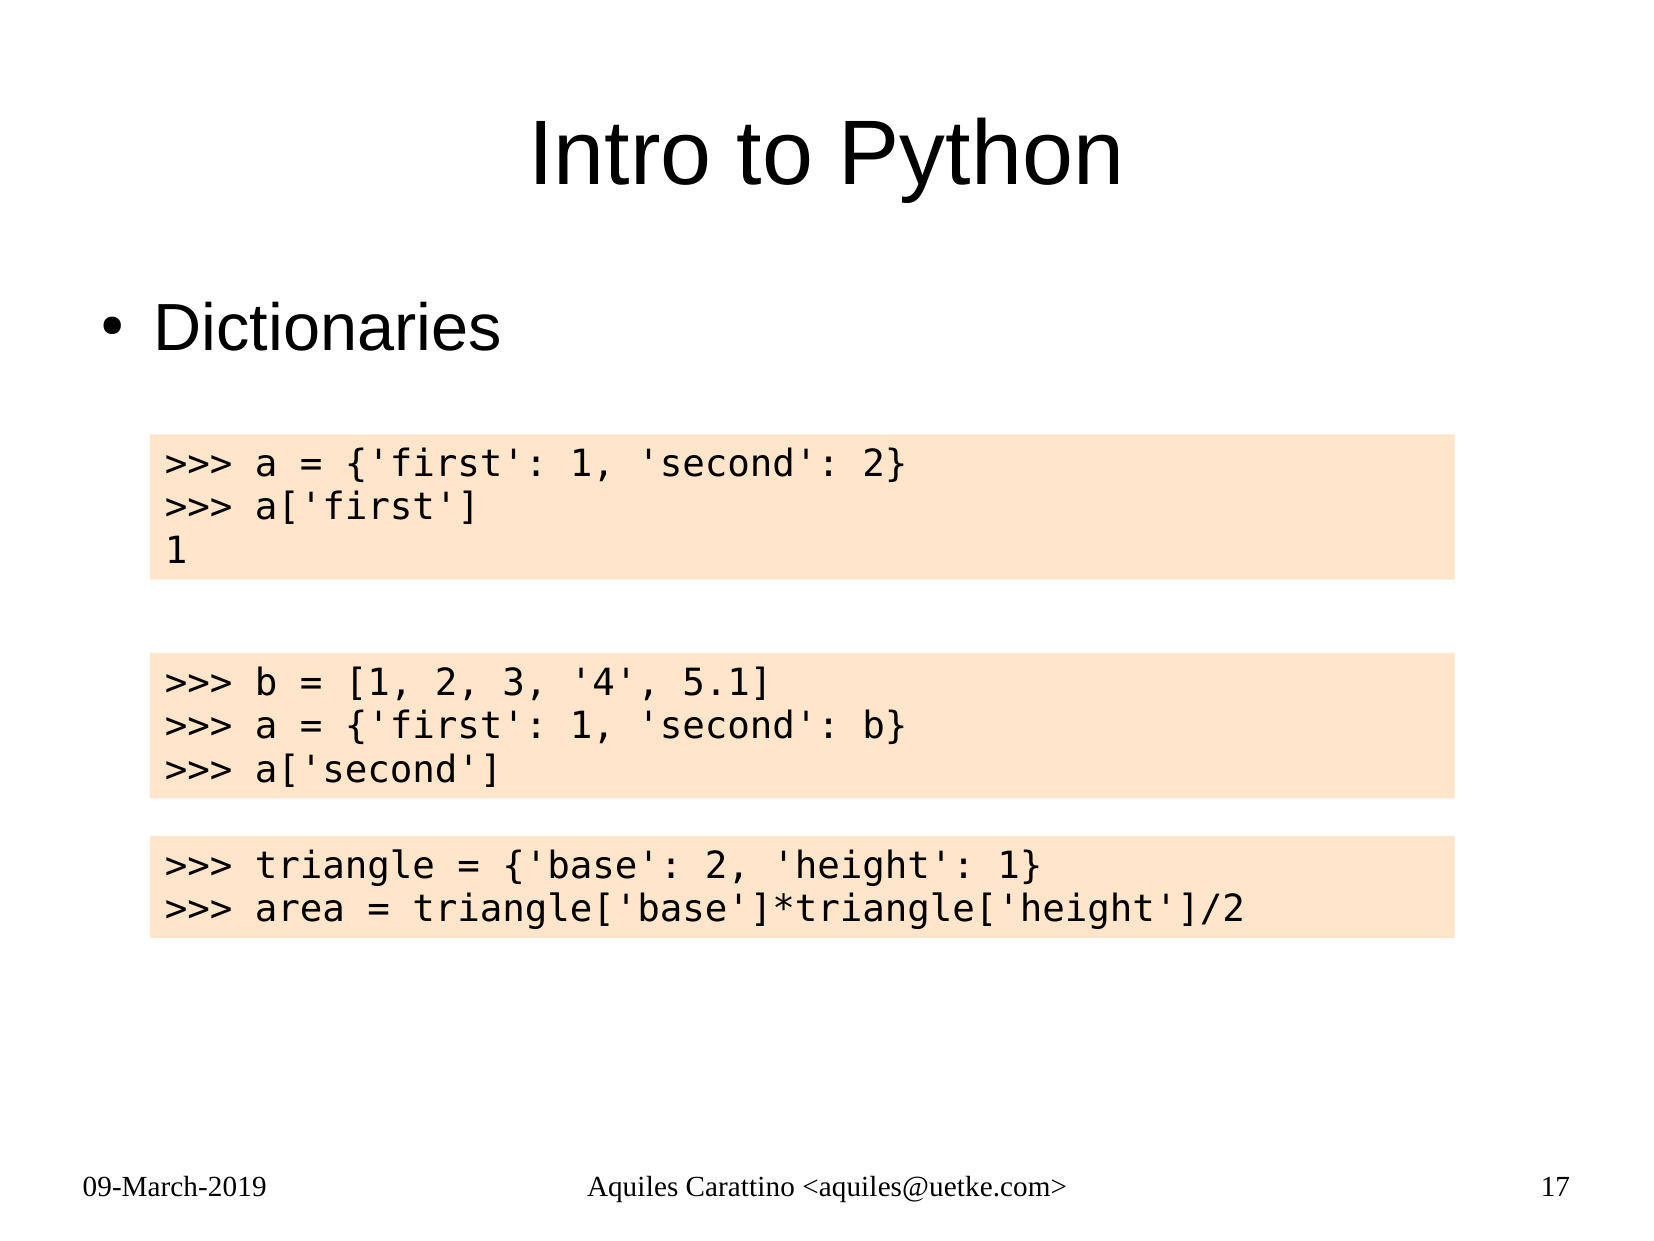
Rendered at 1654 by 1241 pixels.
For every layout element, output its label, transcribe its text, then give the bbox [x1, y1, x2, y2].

title Intro to Python [82, 49, 1571, 257]
text_box >>> a = {'first': 1, 'second': 2} >>> a['first'] 1 [149, 434, 1455, 580]
text_box >>> b = [1, 2, 3, '4', 5.1] >>> a = {'first': 1, 'second': b} >>> a['second'] [149, 652, 1455, 799]
list Dictionaries [82, 290, 1571, 1010]
text_box >>> triangle = {'base': 2, 'height': 1} >>> area = triangle['base']*triangle['height']/2 [149, 836, 1455, 938]
